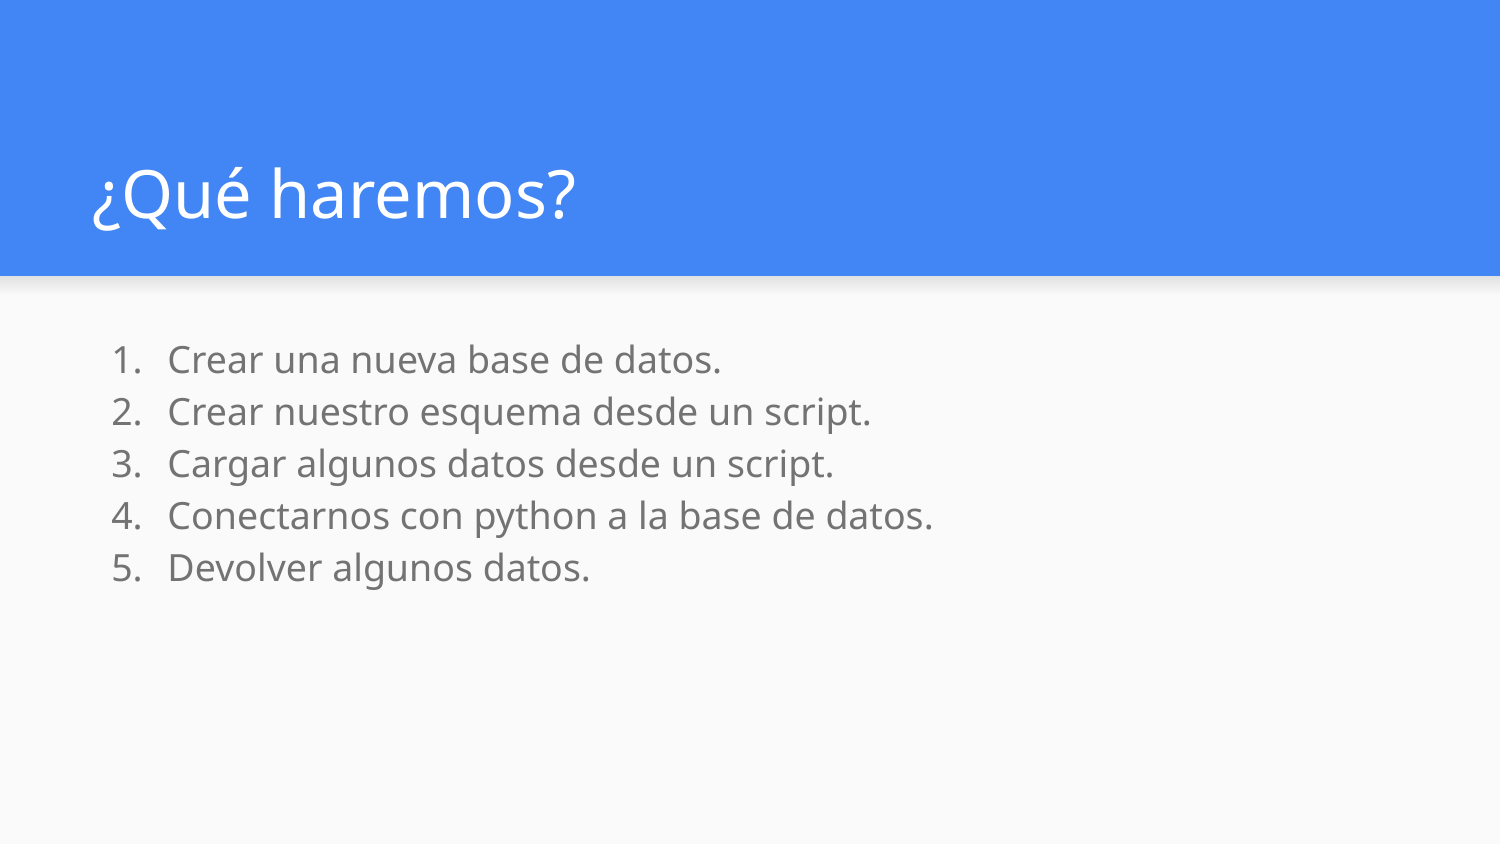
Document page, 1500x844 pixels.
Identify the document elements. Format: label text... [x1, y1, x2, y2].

list Crear una nueva base de datos. Crear nuestro esquema desde un script. Cargar algunos datos desde un script. Conectarnos con python a la base de datos. Devolver algunos datos. [77, 314, 1427, 760]
title ¿Qué haremos? [77, 121, 1427, 248]
